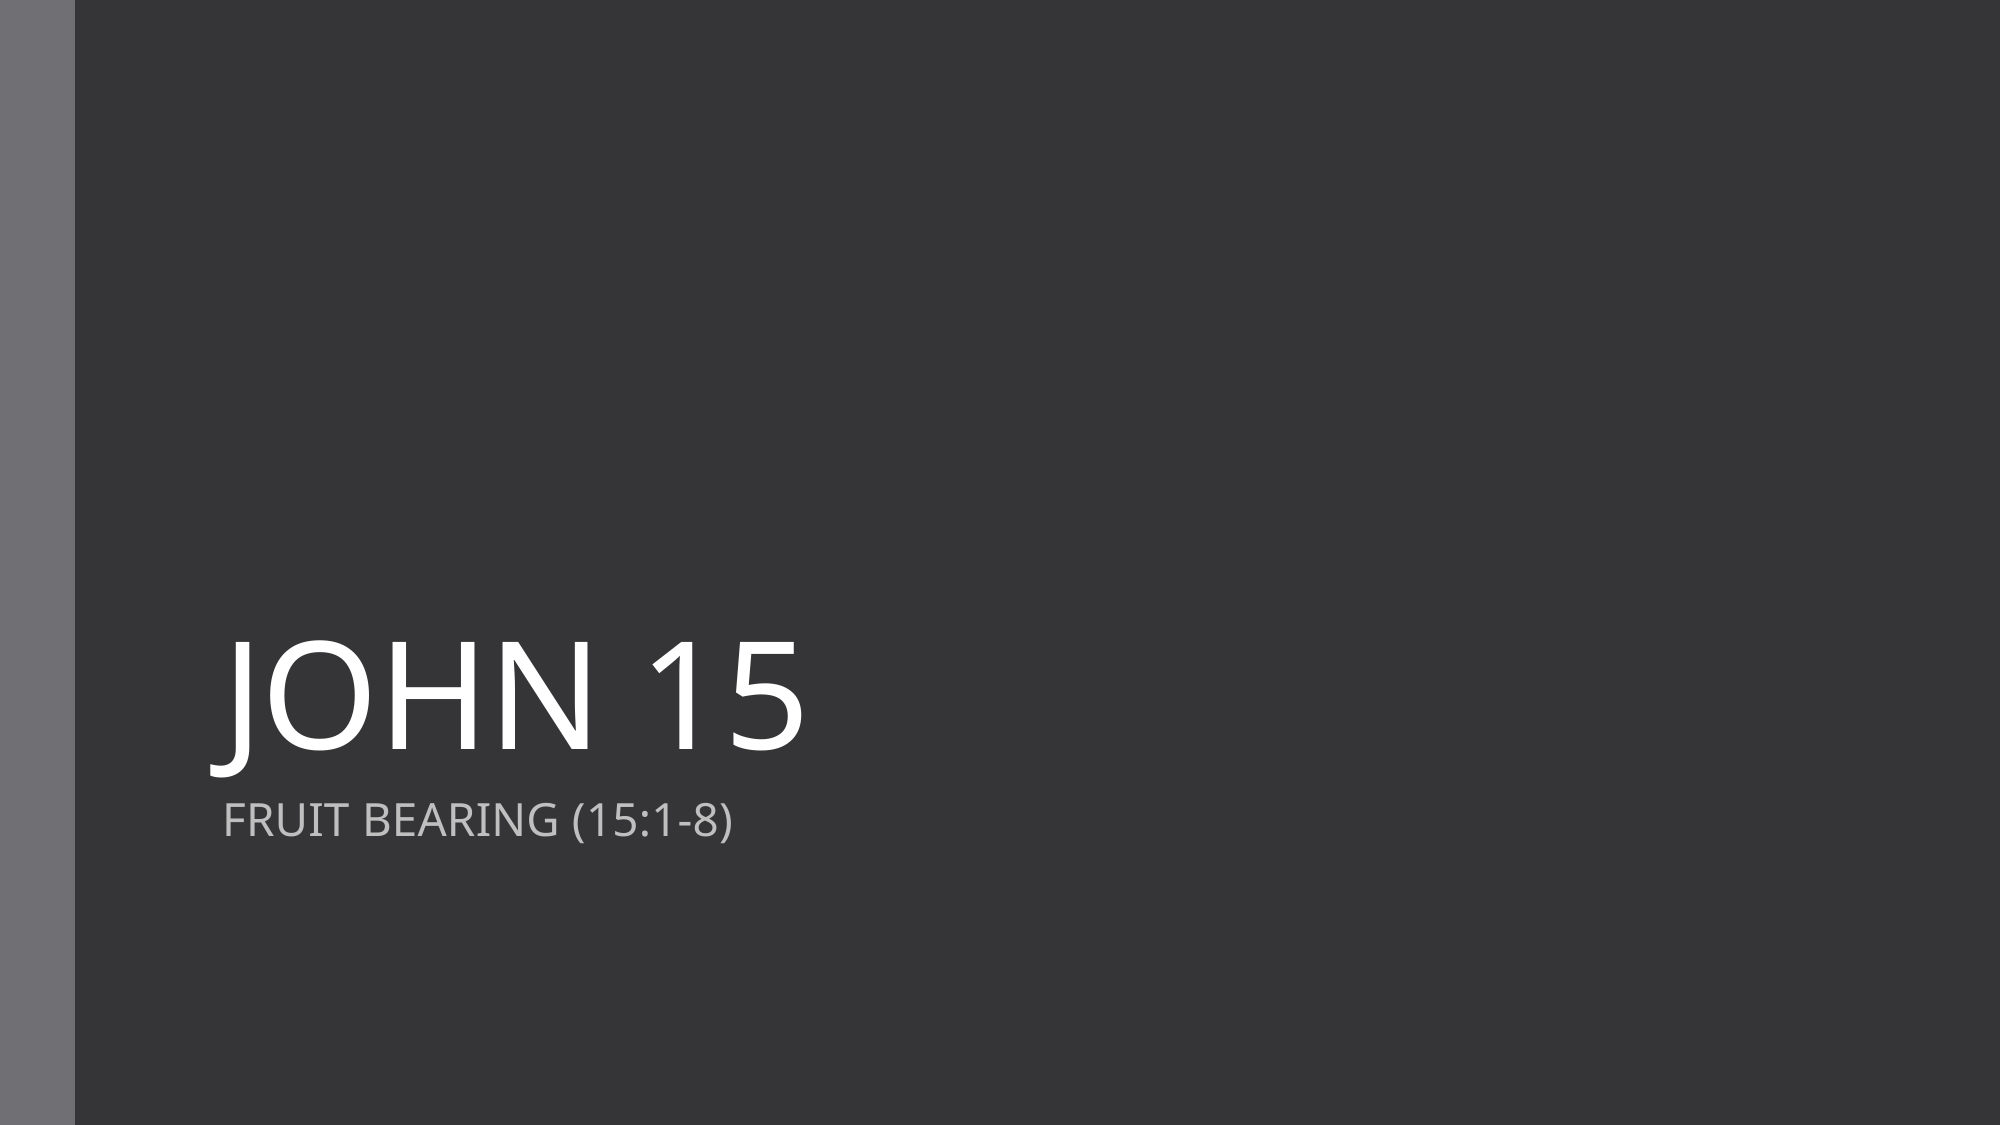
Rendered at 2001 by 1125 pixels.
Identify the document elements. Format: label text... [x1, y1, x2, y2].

subtitle FRUIT BEARING (15:1-8) [206, 787, 1752, 1066]
title JOHN 15 [206, 124, 1752, 787]
